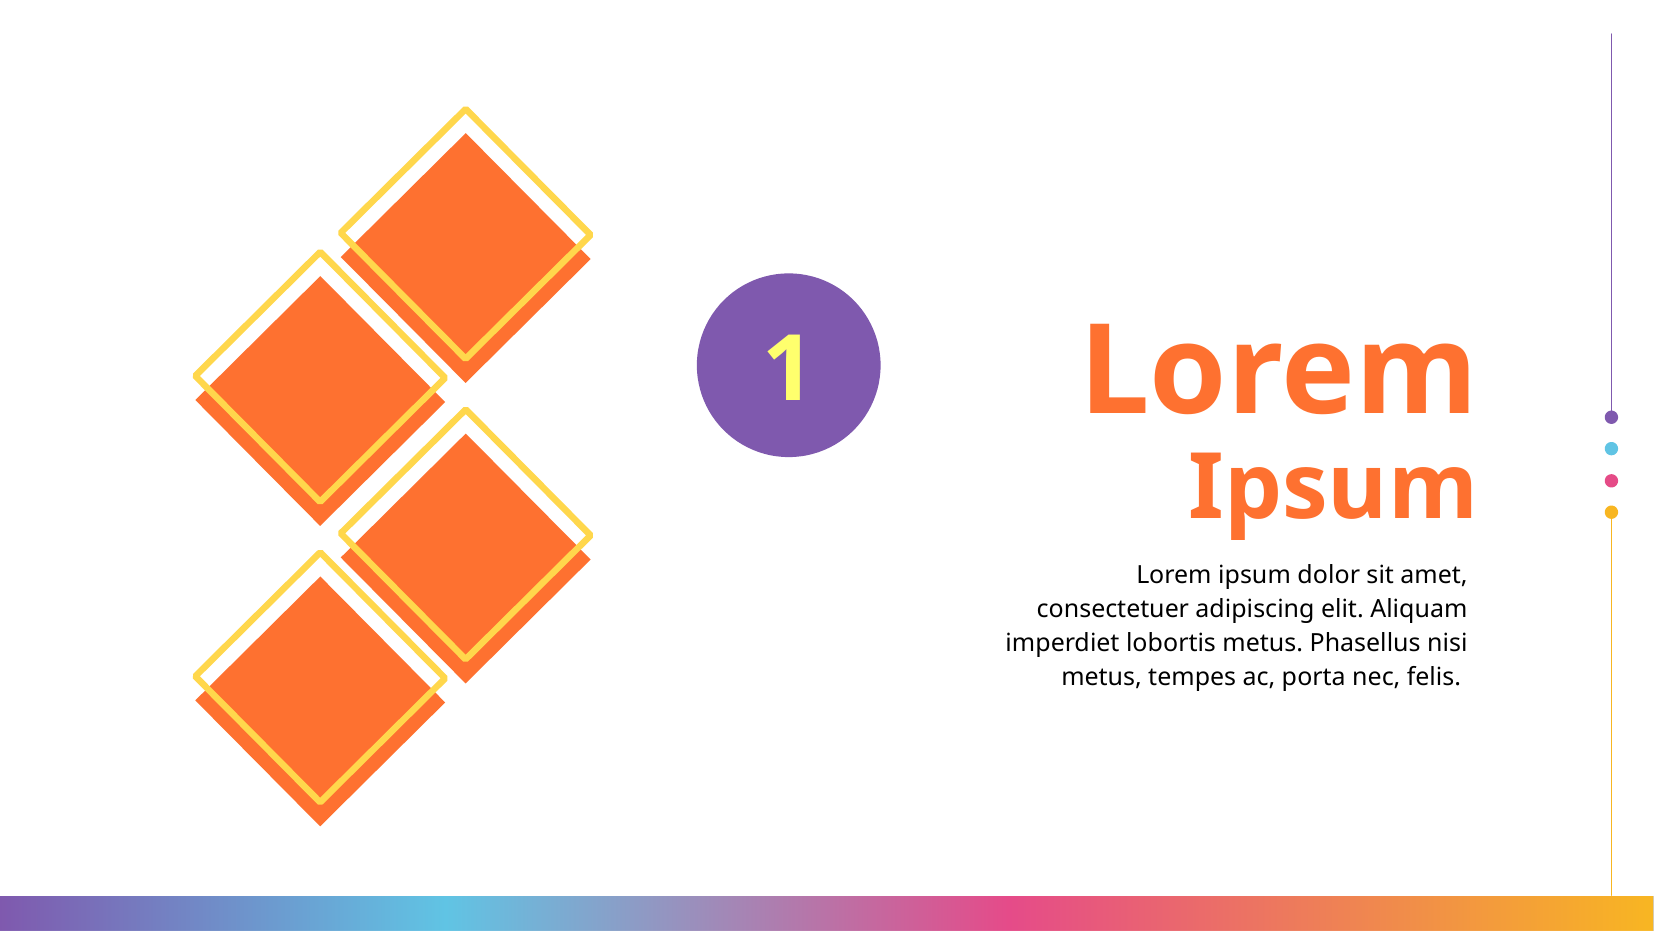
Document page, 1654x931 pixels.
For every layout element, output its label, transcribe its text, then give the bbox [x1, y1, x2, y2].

title Lorem [840, 280, 1479, 451]
text_box 1 [696, 273, 840, 458]
picture [0, 896, 1654, 931]
title Ipsum [1041, 417, 1479, 549]
title Lorem ipsum dolor sit amet, consectetuer adipiscing elit. Aliquam imperdiet lobortis metus. Phasellus nisi metus, tempes ac, porta nec, felis. [982, 519, 1469, 696]
